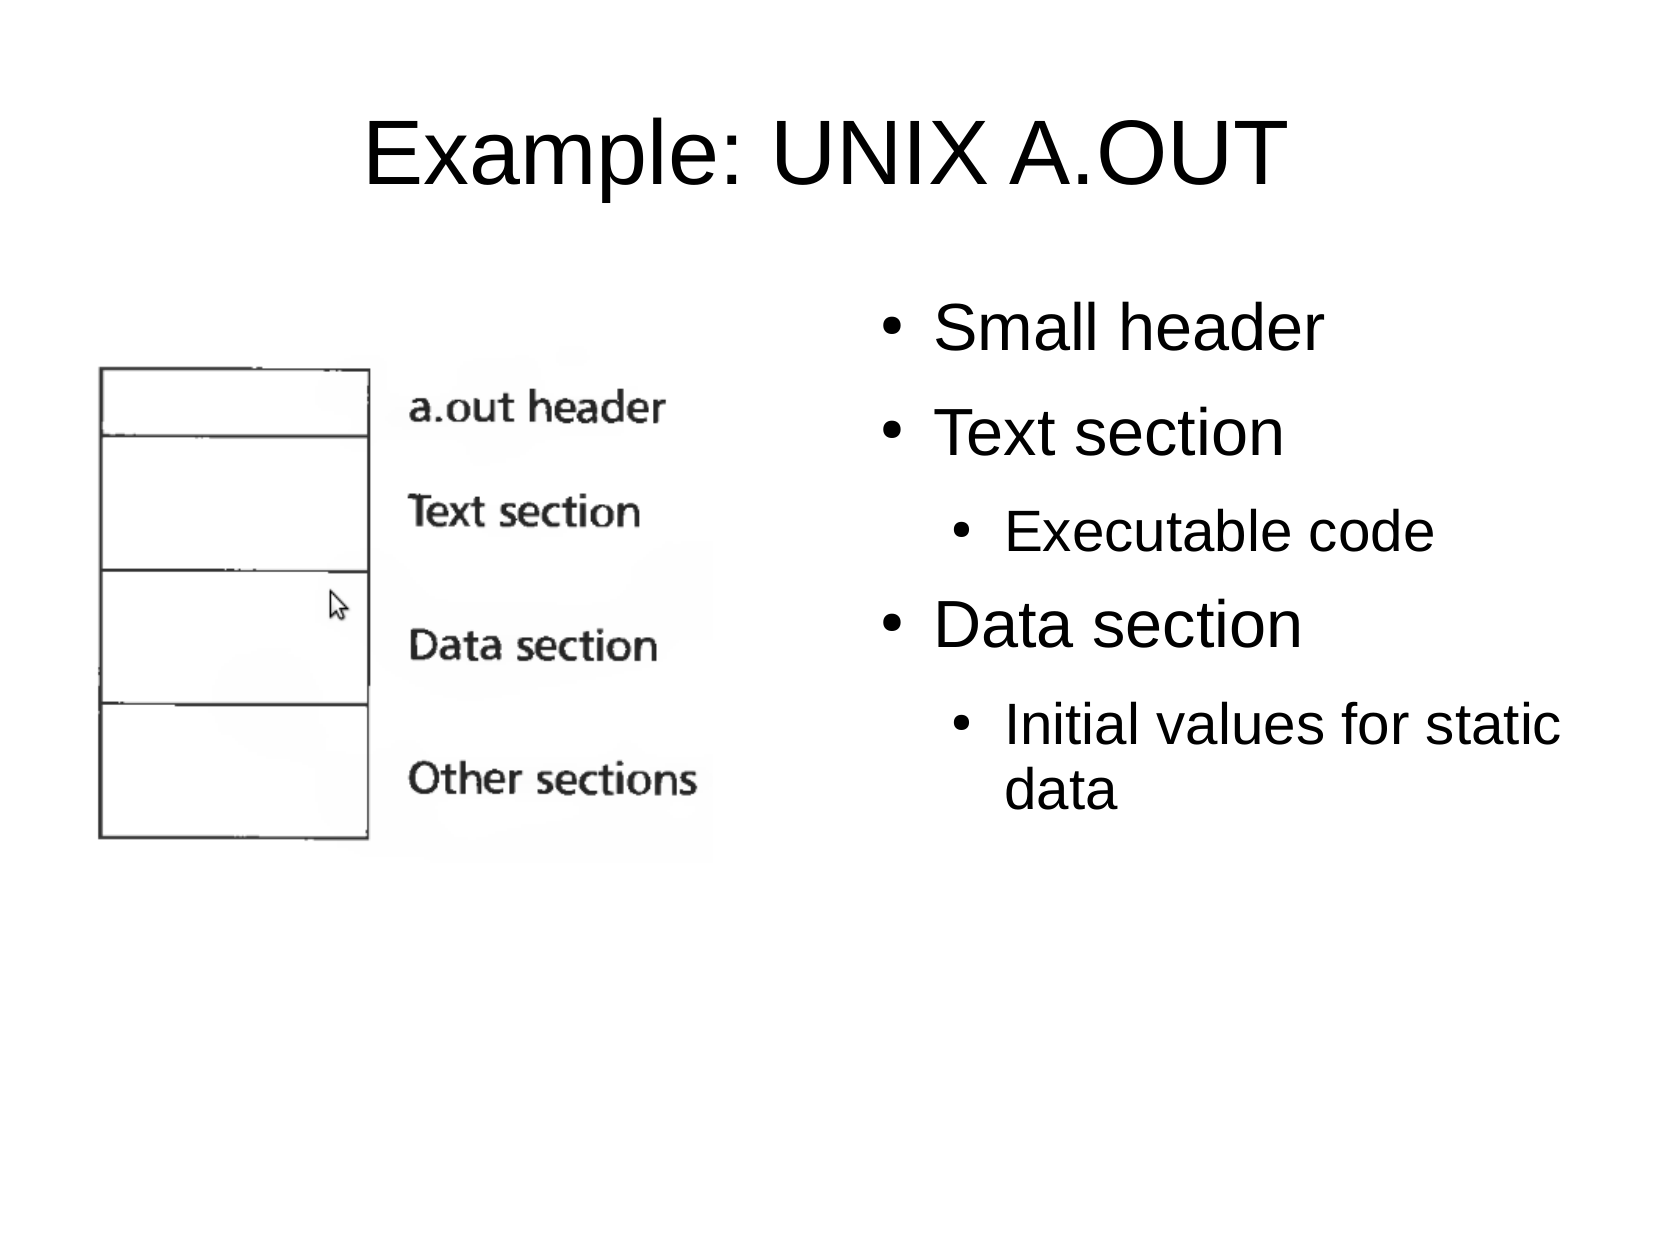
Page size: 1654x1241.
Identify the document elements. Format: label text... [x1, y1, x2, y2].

picture [75, 339, 713, 863]
title Example: UNIX A.OUT [82, 49, 1571, 257]
list Small header Text section Executable code Data section Initial values for static data [862, 290, 1571, 1010]
